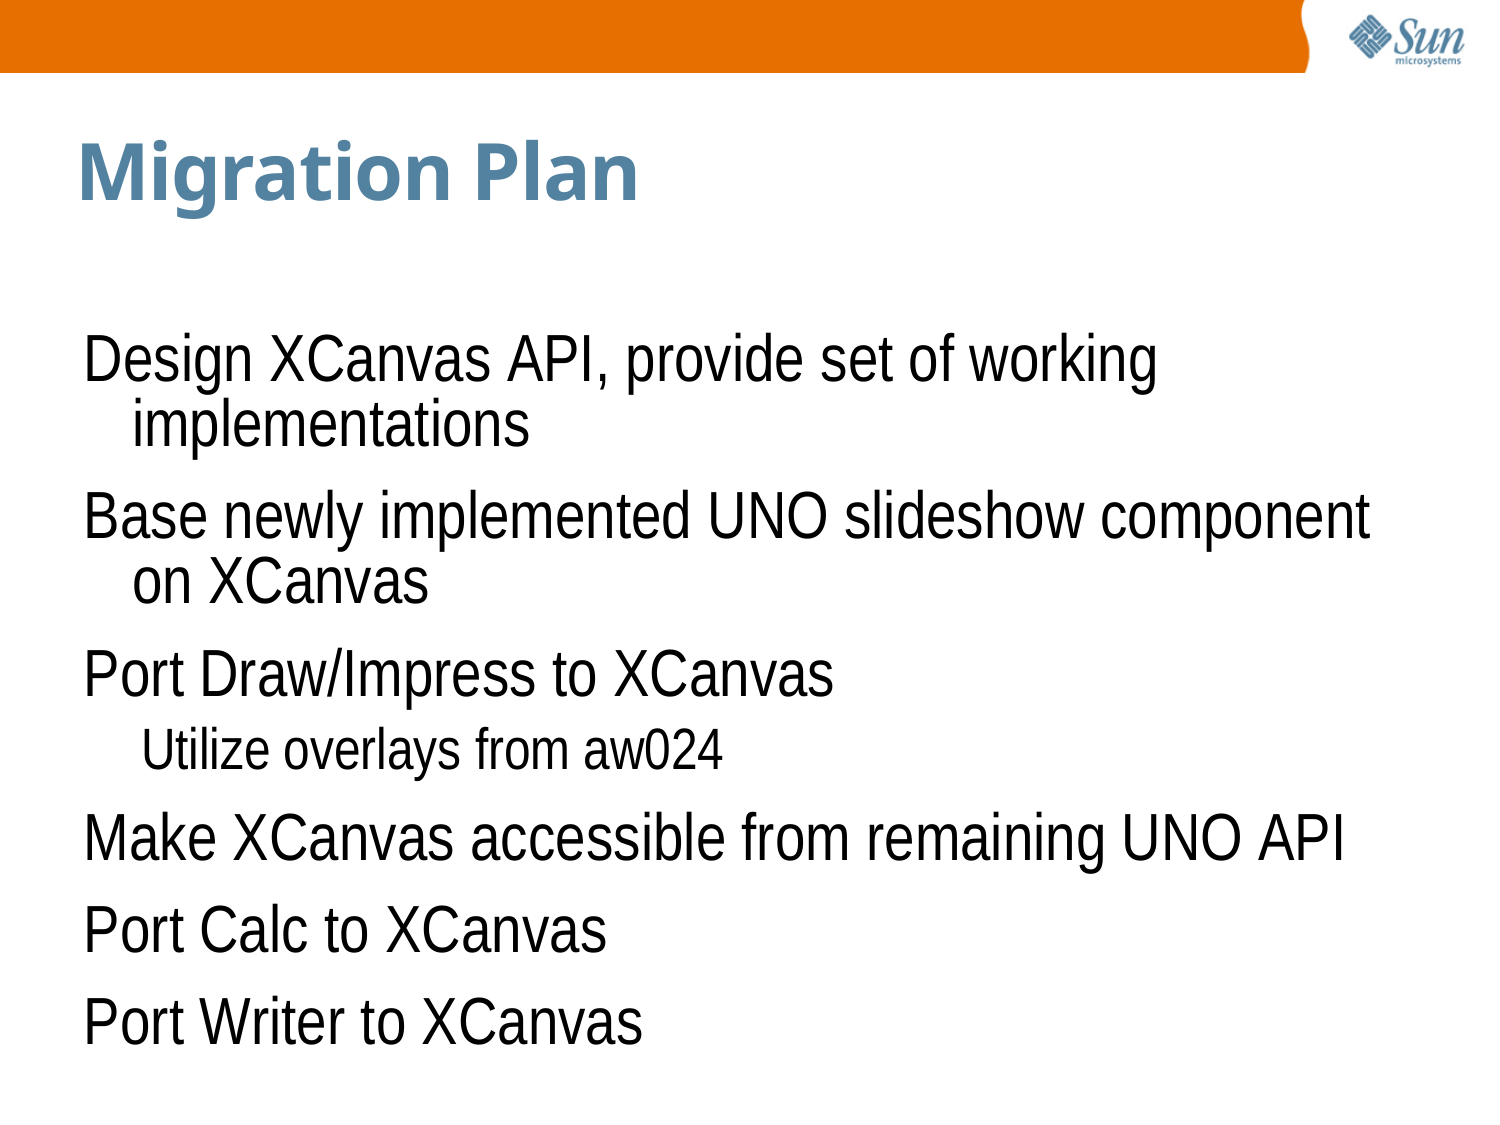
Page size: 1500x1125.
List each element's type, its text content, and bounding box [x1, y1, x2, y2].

list Design XCanvas API, provide set of working implementations Base newly implemented UNO slideshow component on XCanvas Port Draw/Impress to XCanvas Utilize overlays from aw024 Make XCanvas accessible from remaining UNO API Port Calc to XCanvas Port Writer to XCanvas [64, 328, 1401, 1060]
picture [0, 0, 1500, 73]
title Migration Plan [75, 123, 1437, 232]
